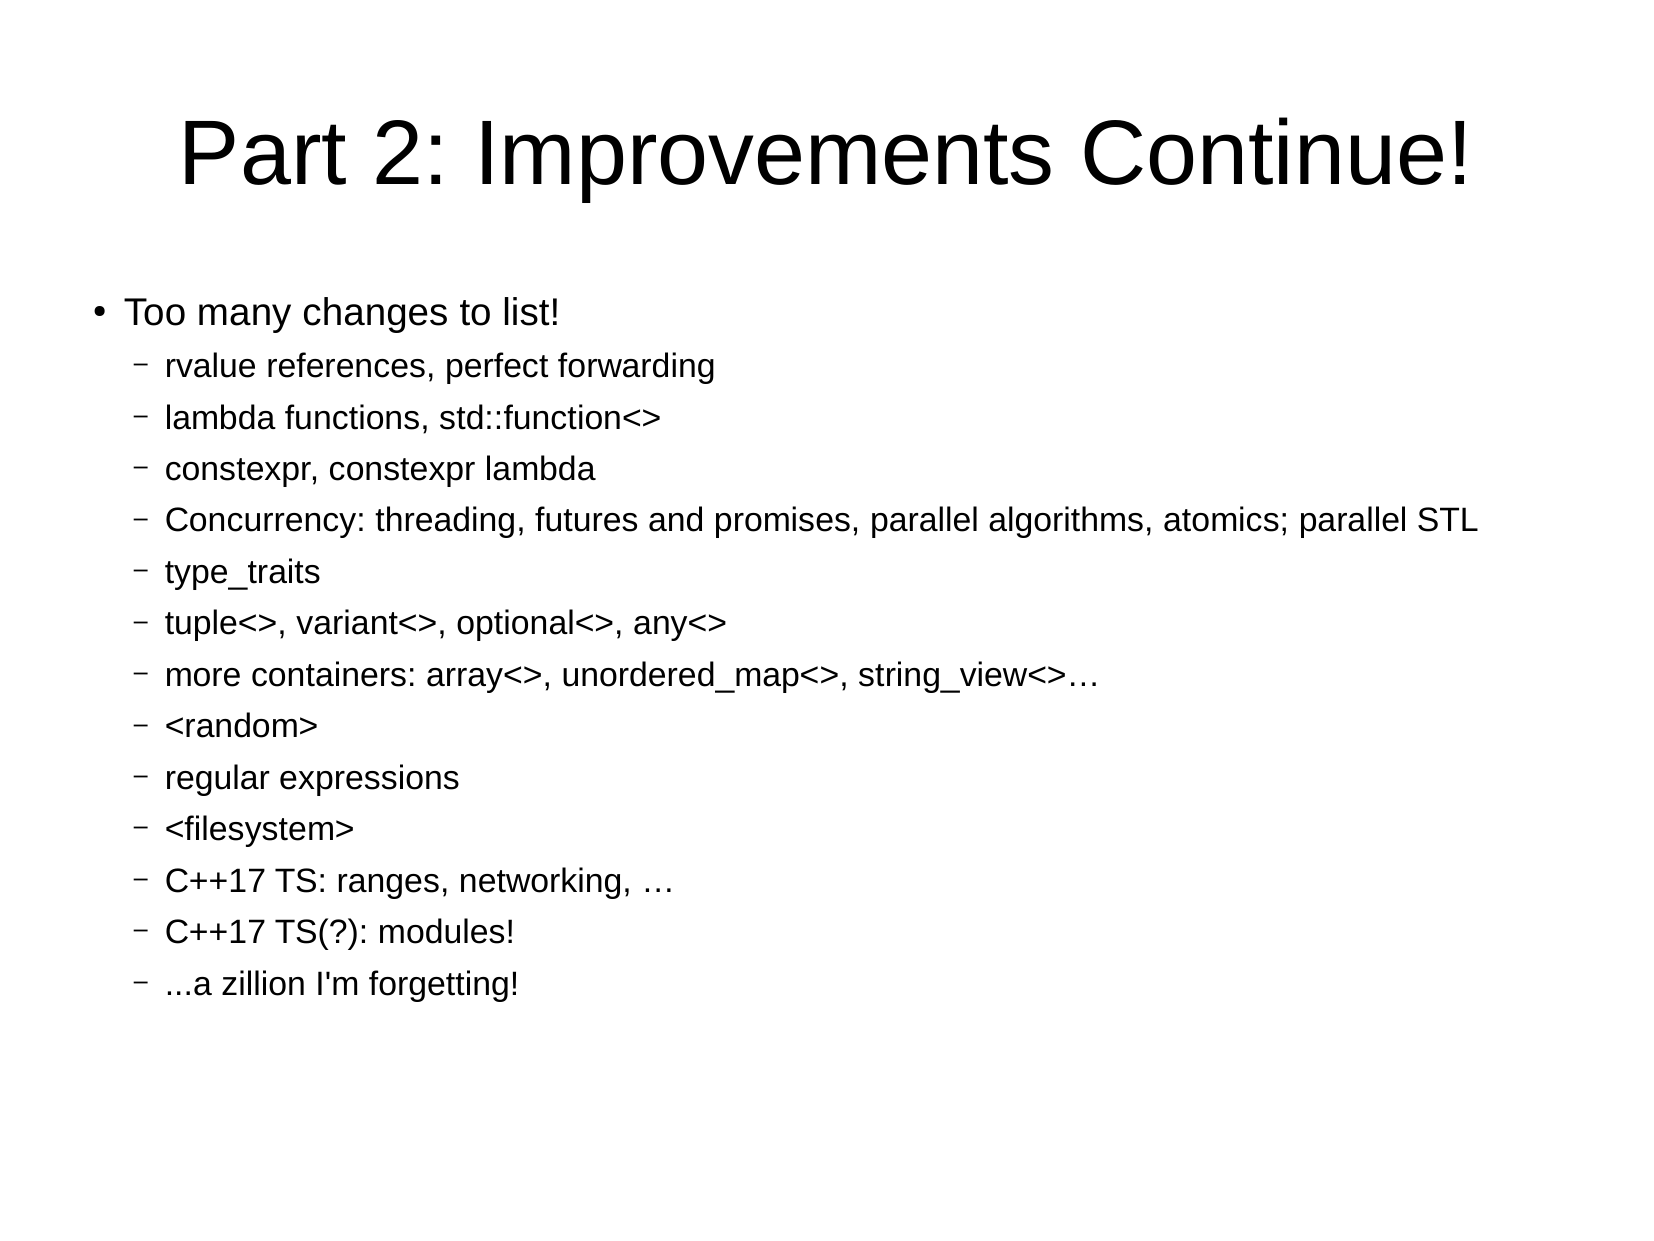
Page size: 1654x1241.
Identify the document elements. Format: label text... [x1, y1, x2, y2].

list Too many changes to list! rvalue references, perfect forwarding lambda functions, std::function<> constexpr, constexpr lambda Concurrency: threading, futures and promises, parallel algorithms, atomics; parallel STL type_traits tuple<>, variant<>, optional<>, any<> more containers: array<>, unordered_map<>, string_view<>… <random> regular expressions <filesystem> C++17 TS: ranges, networking, … C++17 TS(?): modules! ...a zillion I'm forgetting! [82, 290, 1571, 1010]
title Part 2: Improvements Continue! [82, 49, 1571, 257]
